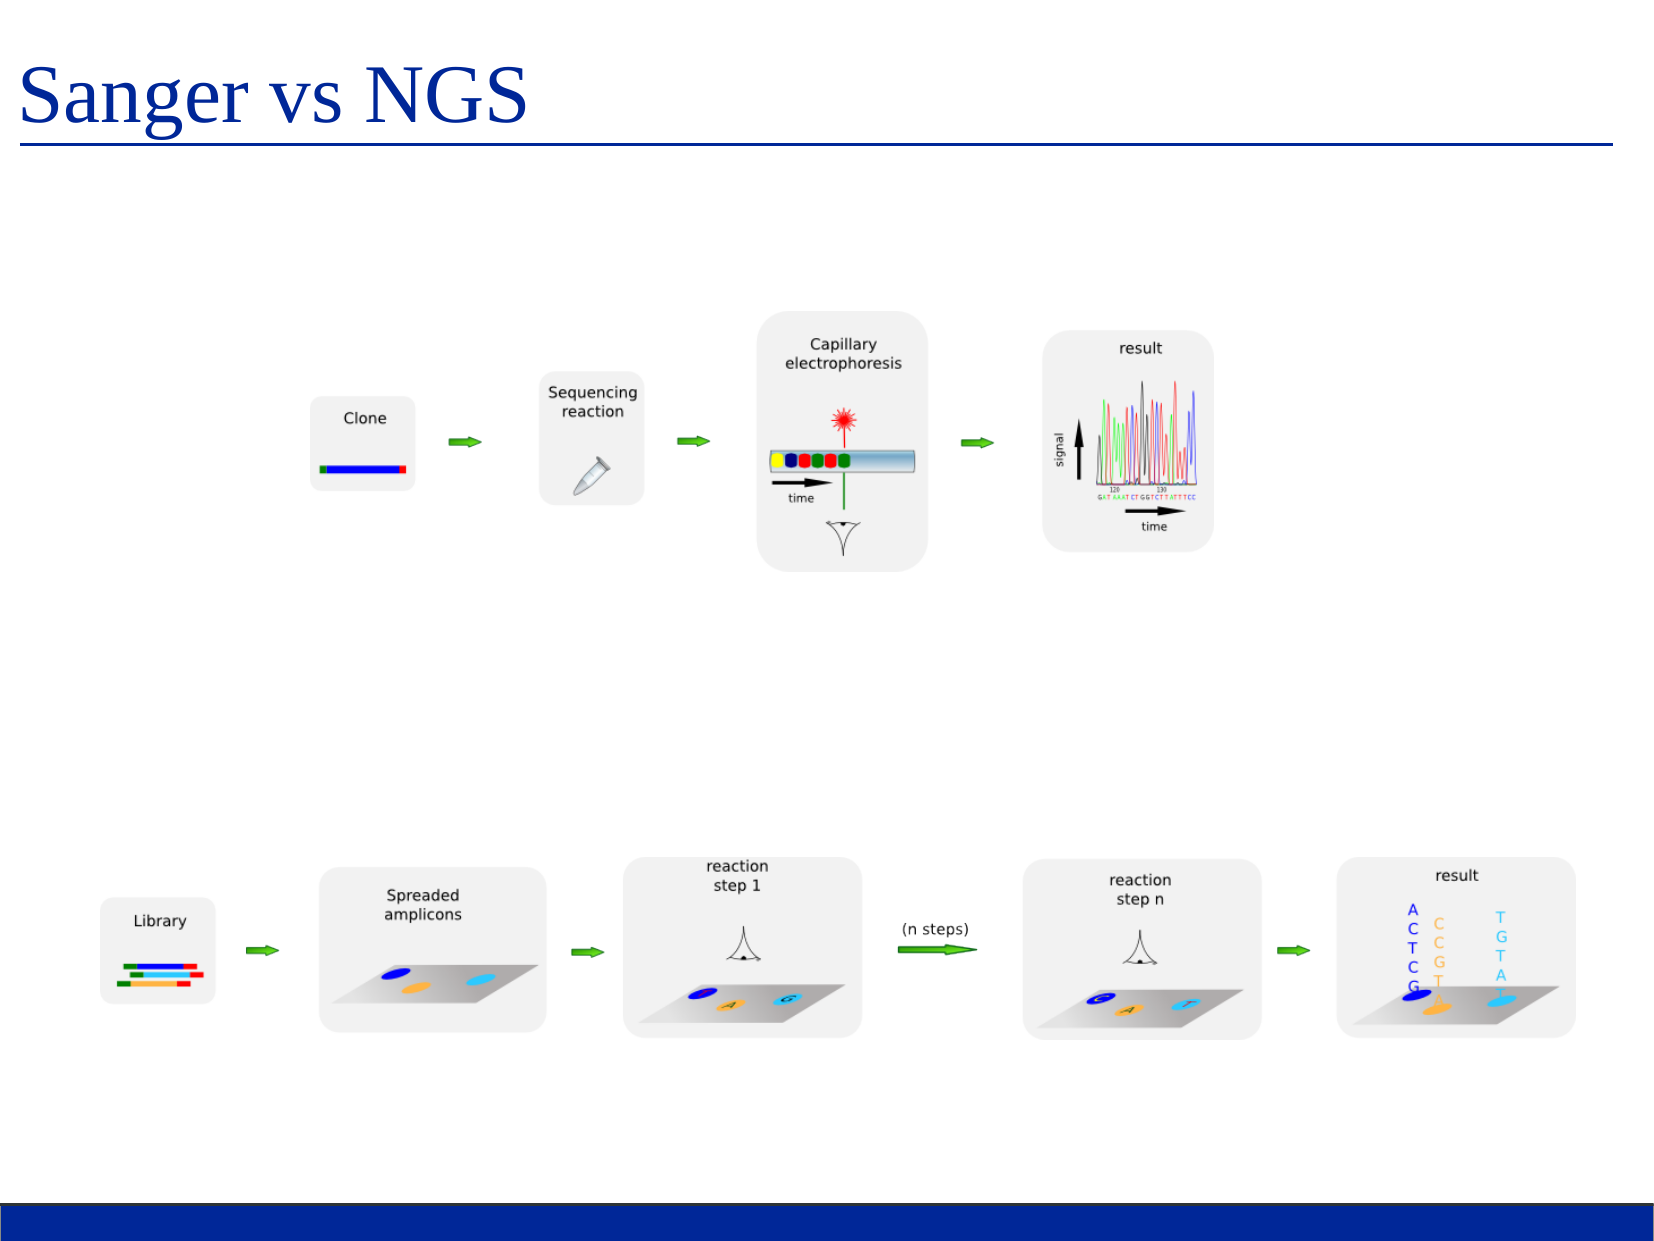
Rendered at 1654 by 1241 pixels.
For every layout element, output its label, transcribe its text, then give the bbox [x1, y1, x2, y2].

picture [310, 311, 1214, 572]
picture [100, 857, 1576, 1040]
title Sanger vs NGS [17, 0, 1589, 198]
